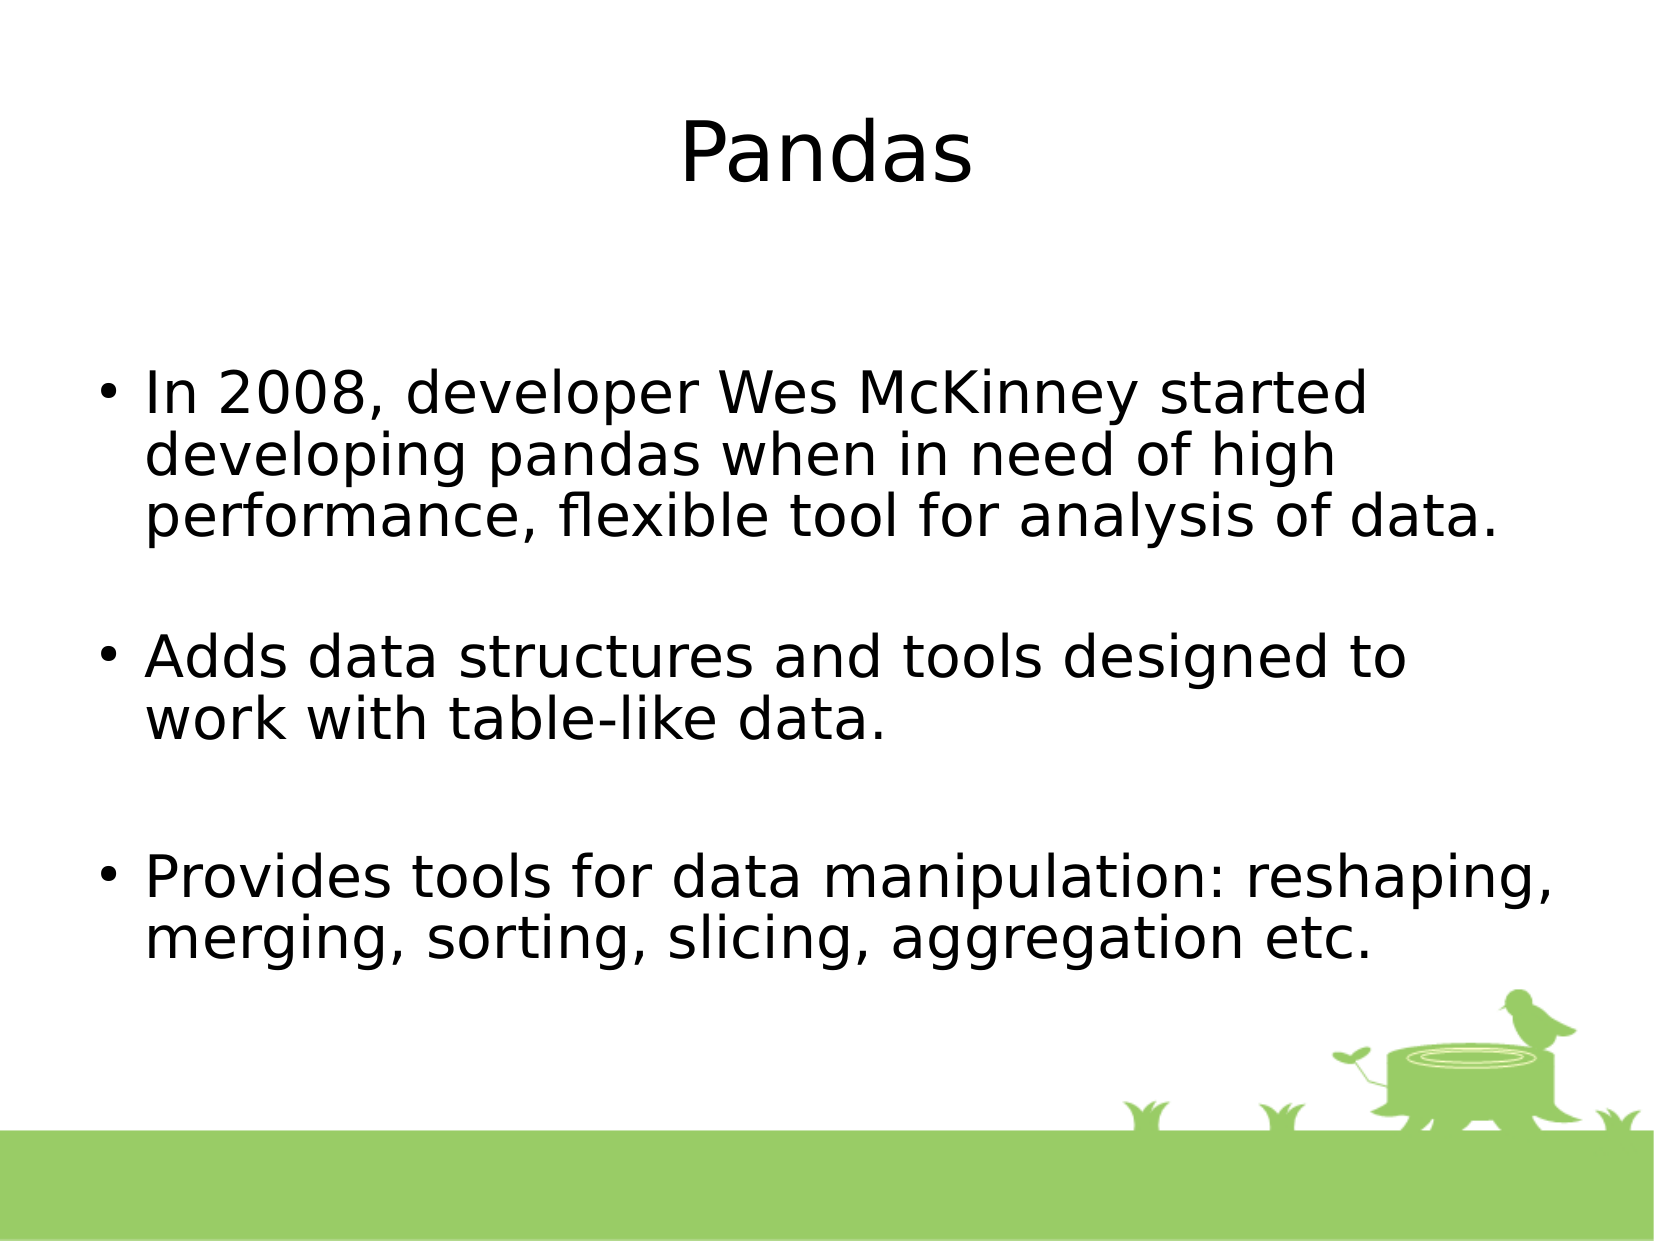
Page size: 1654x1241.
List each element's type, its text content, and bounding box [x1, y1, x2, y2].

title Pandas [82, 49, 1571, 257]
list In 2008, developer Wes McKinney started developing pandas when in need of high performance, flexible tool for analysis of data. Adds data structures and tools designed to work with table-like data. Provides tools for data manipulation: reshaping, merging, sorting, slicing, aggregation etc. [82, 296, 1571, 1016]
picture [0, 0, 1654, 1241]
